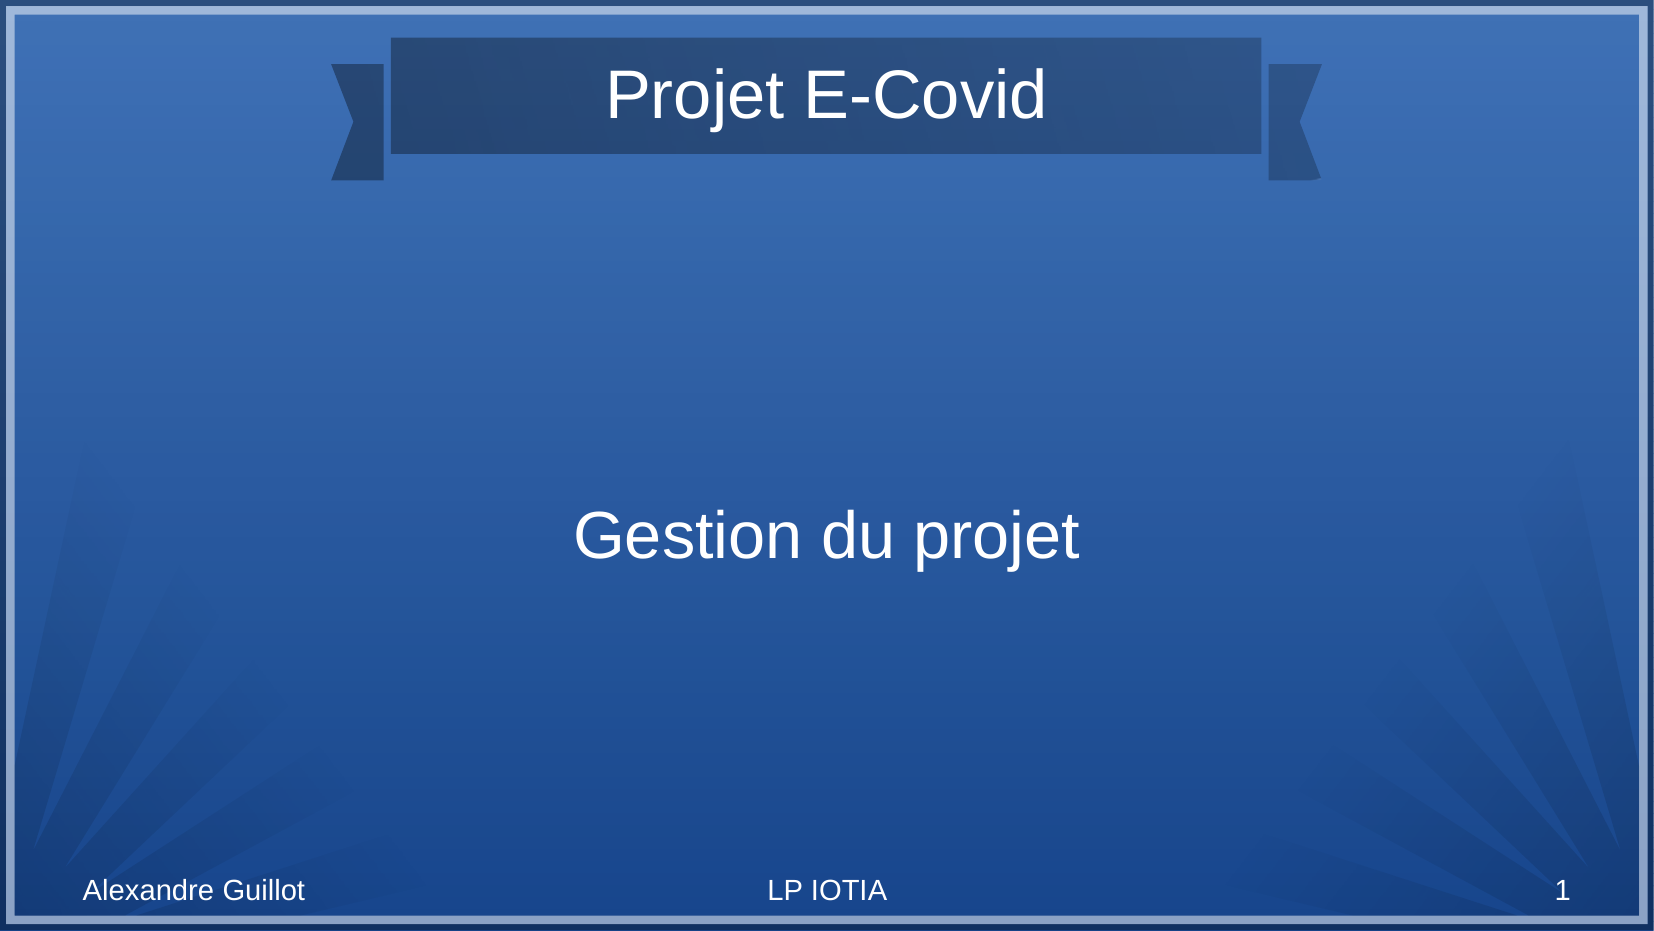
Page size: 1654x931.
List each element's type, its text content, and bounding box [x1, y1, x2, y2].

subtitle Gestion du projet [82, 224, 1571, 848]
title Projet E-Covid [389, 35, 1264, 154]
